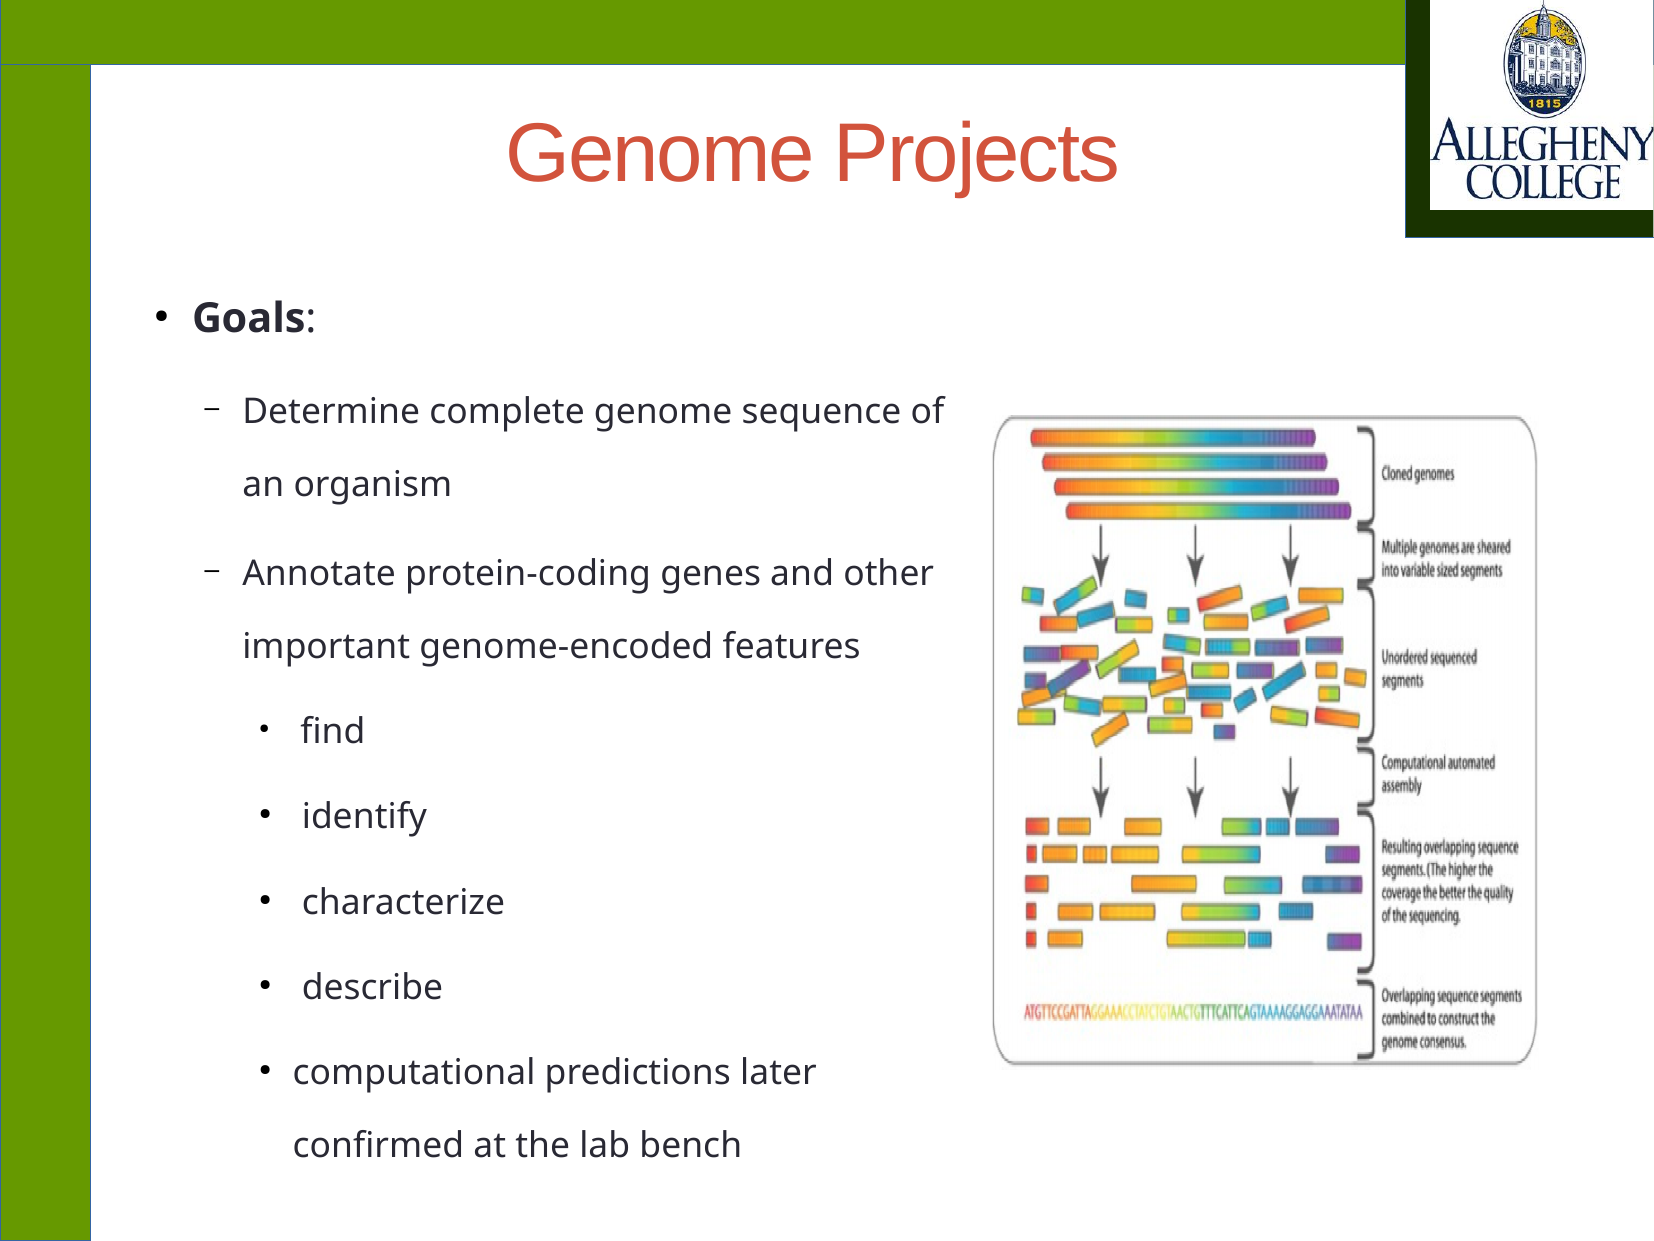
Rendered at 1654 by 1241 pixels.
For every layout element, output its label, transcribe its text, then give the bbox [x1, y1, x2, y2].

picture [1430, 0, 1654, 210]
text_box [0, 0, 1654, 1241]
picture [976, 390, 1576, 1130]
list Goals: Determine complete genome sequence of an organism Annotate protein-coding genes and other important genome-encoded features find identify characterize describe computational predictions later confirmed at the lab bench [141, 260, 976, 1171]
title Genome Projects [112, 65, 1515, 257]
